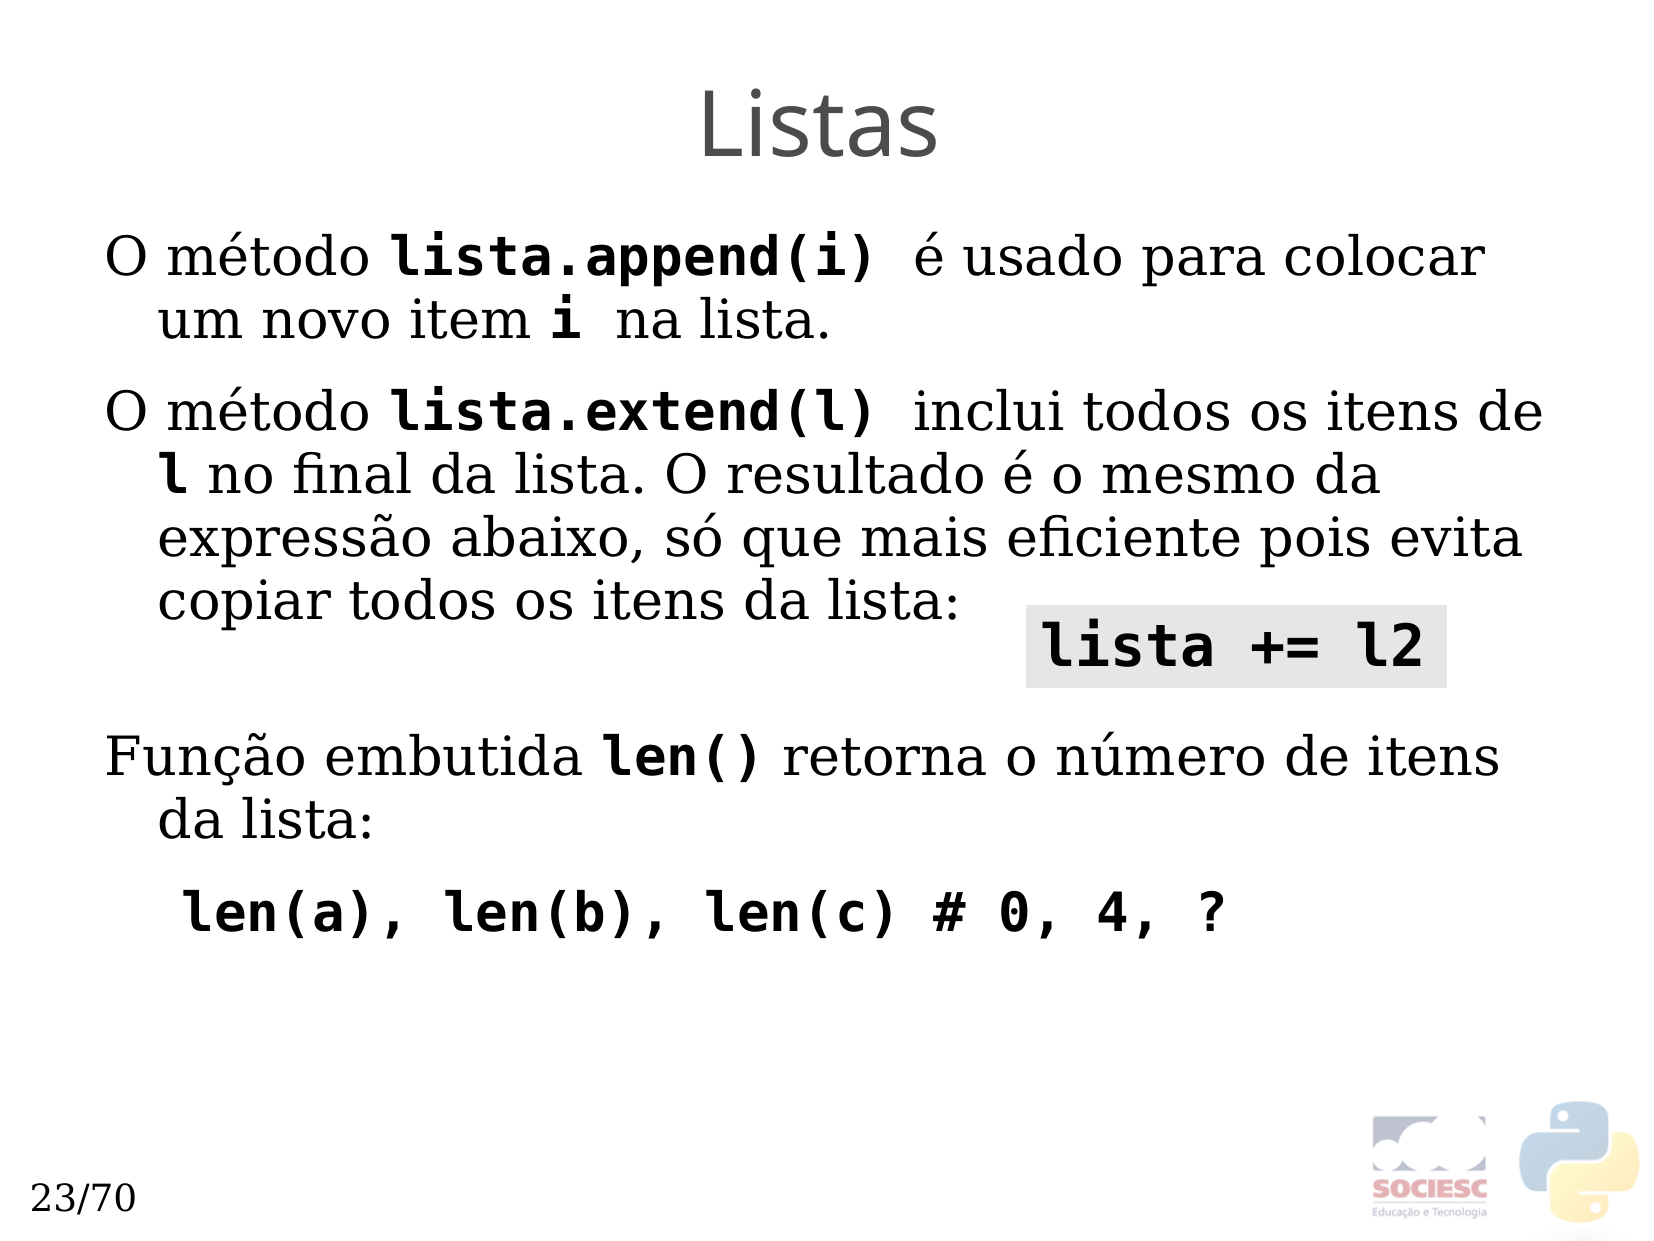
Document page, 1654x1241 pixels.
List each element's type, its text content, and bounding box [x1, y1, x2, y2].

picture [1340, 1084, 1654, 1241]
text_box lista += l2 [1025, 605, 1447, 688]
title Listas [75, 17, 1564, 226]
list O método lista.append(i) é usado para colocar um novo item i na lista. O método lista.extend(l) inclui todos os itens de l no final da lista. O resultado é o mesmo da expressão abaixo, só que mais eficiente pois evita copiar todos os itens da lista: Função embutida len() retorna o número de itens da lista: len(a), len(b), len(c) # 0, 4, ? [86, 225, 1576, 1088]
